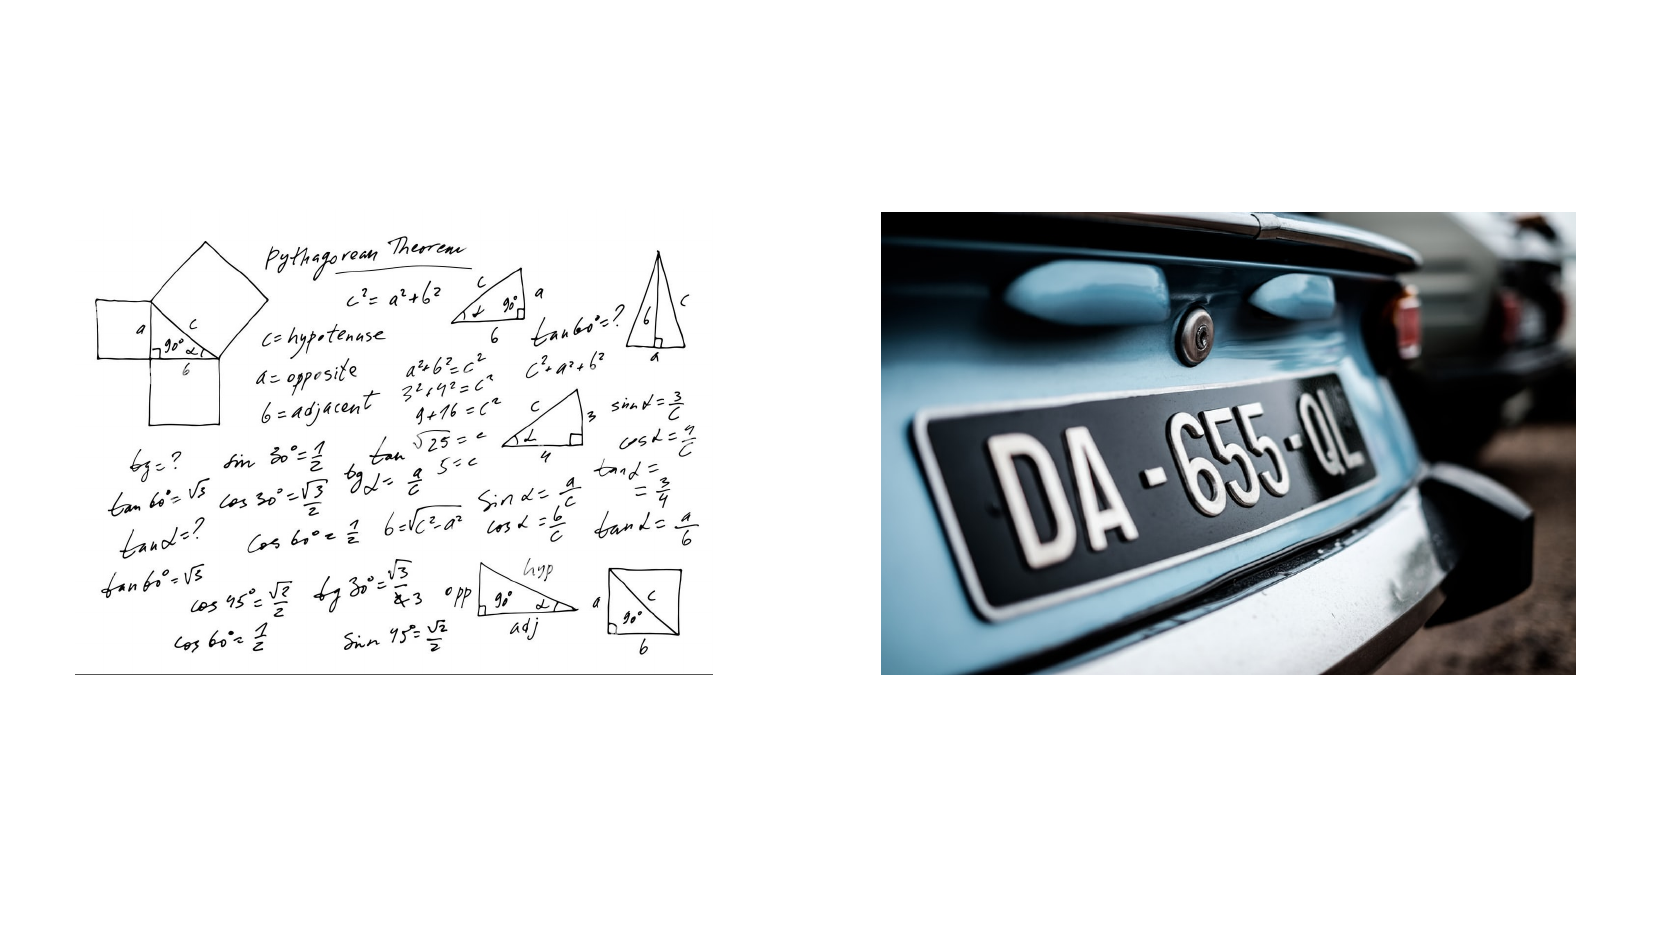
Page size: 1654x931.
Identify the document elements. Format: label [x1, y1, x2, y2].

picture [881, 212, 1576, 676]
picture [75, 209, 713, 676]
